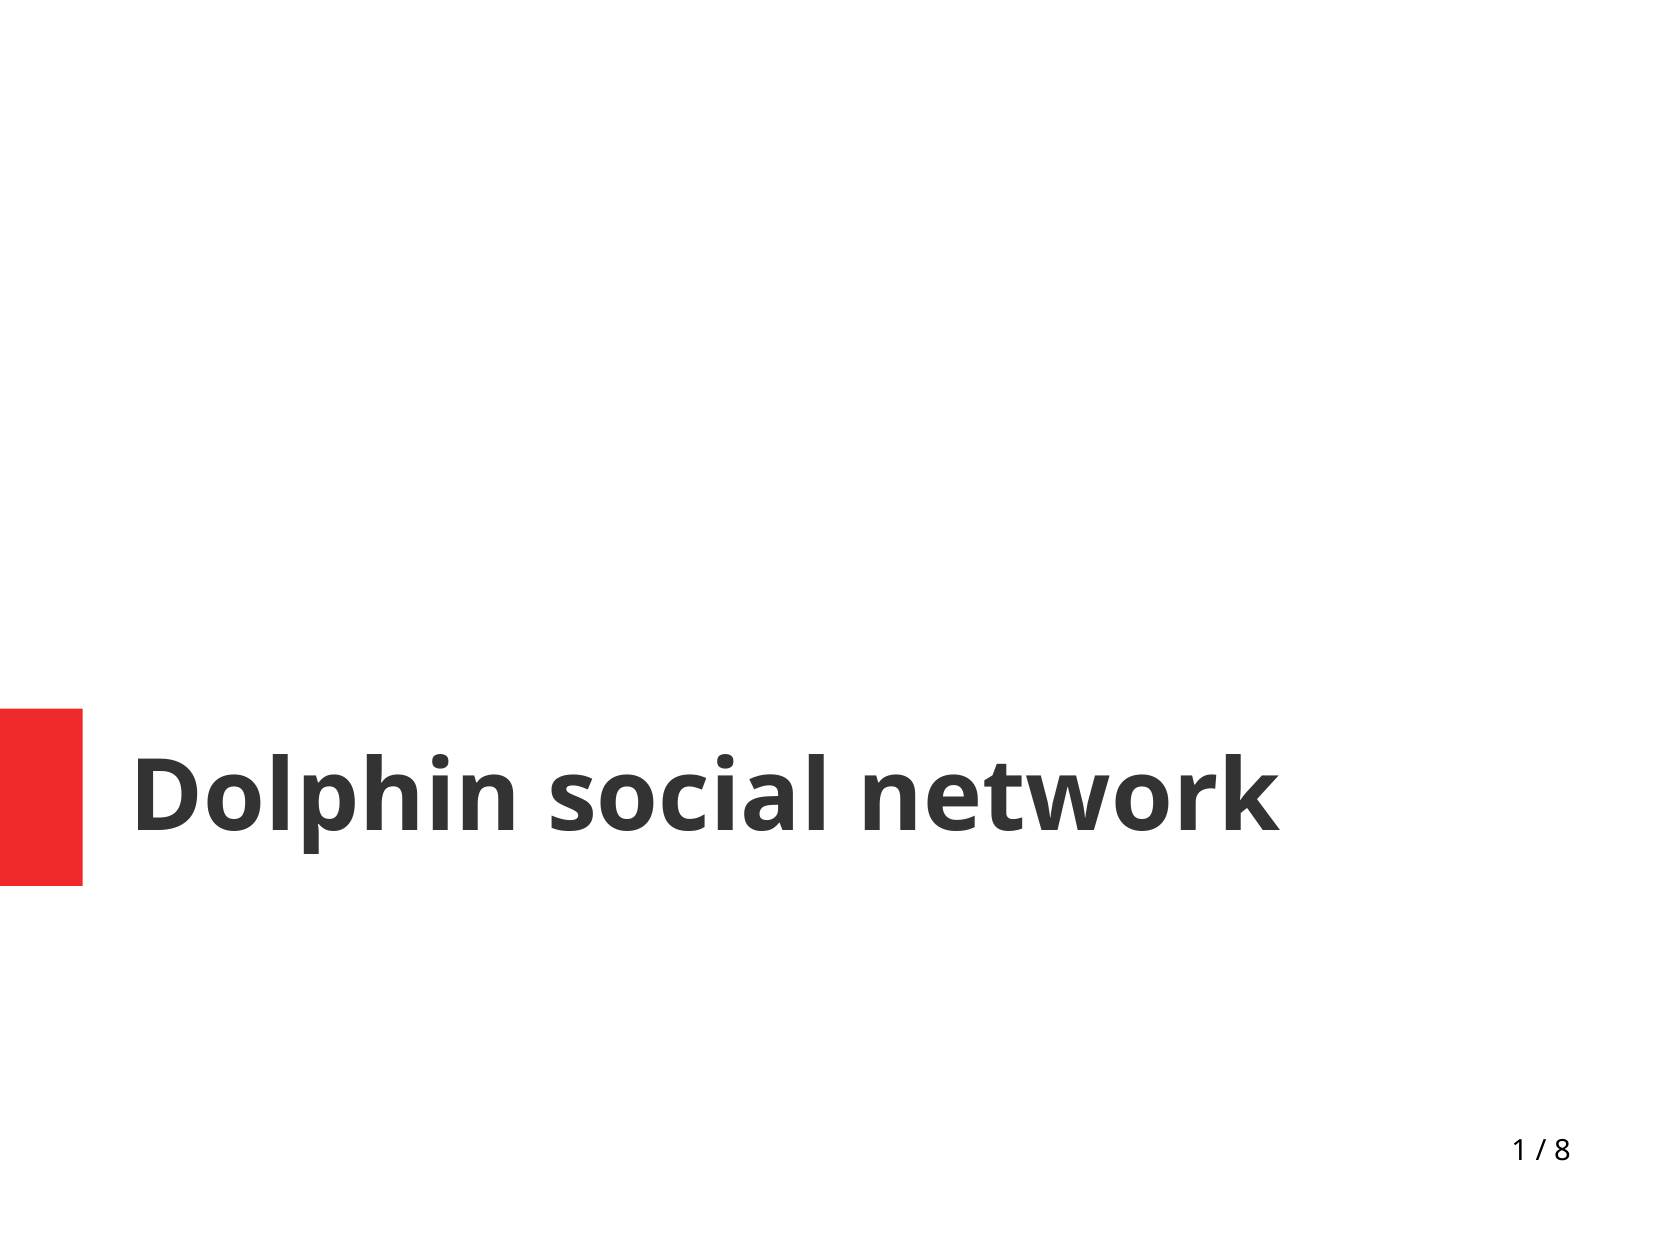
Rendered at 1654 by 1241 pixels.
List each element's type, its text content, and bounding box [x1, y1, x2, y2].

title Dolphin social network [129, 655, 1536, 928]
